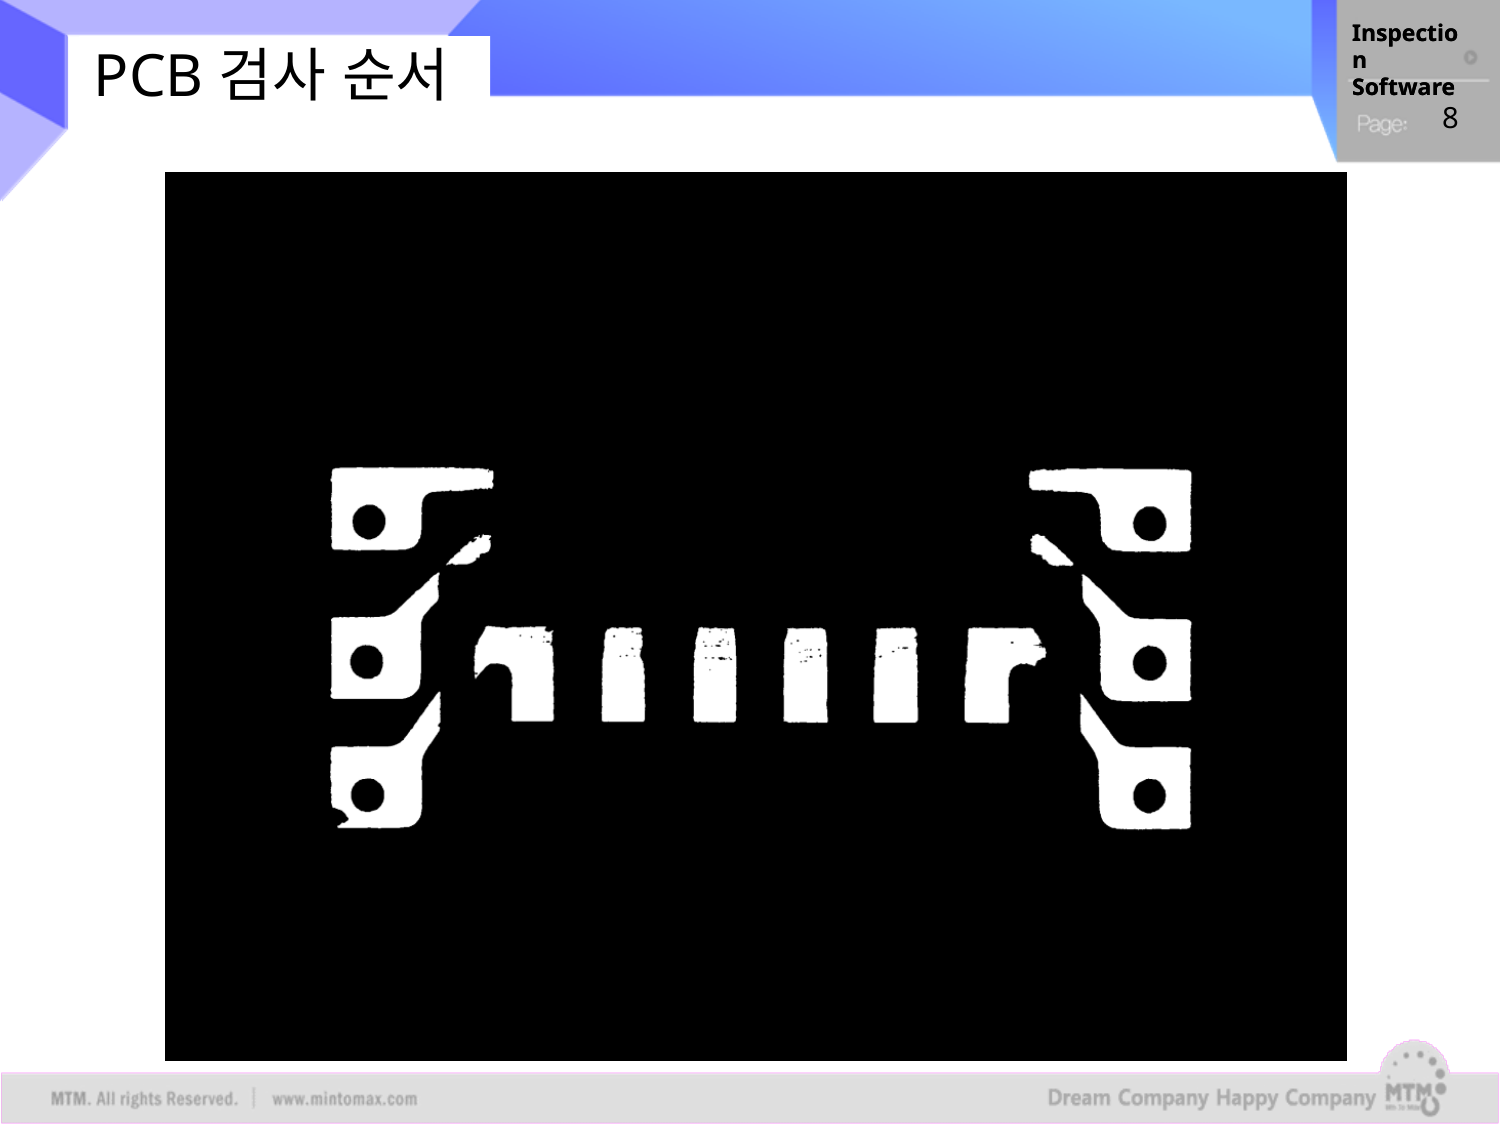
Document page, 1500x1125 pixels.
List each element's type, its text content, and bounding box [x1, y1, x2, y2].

text_box PCB 검사 순서 [78, 36, 491, 110]
picture [0, 0, 1500, 1125]
